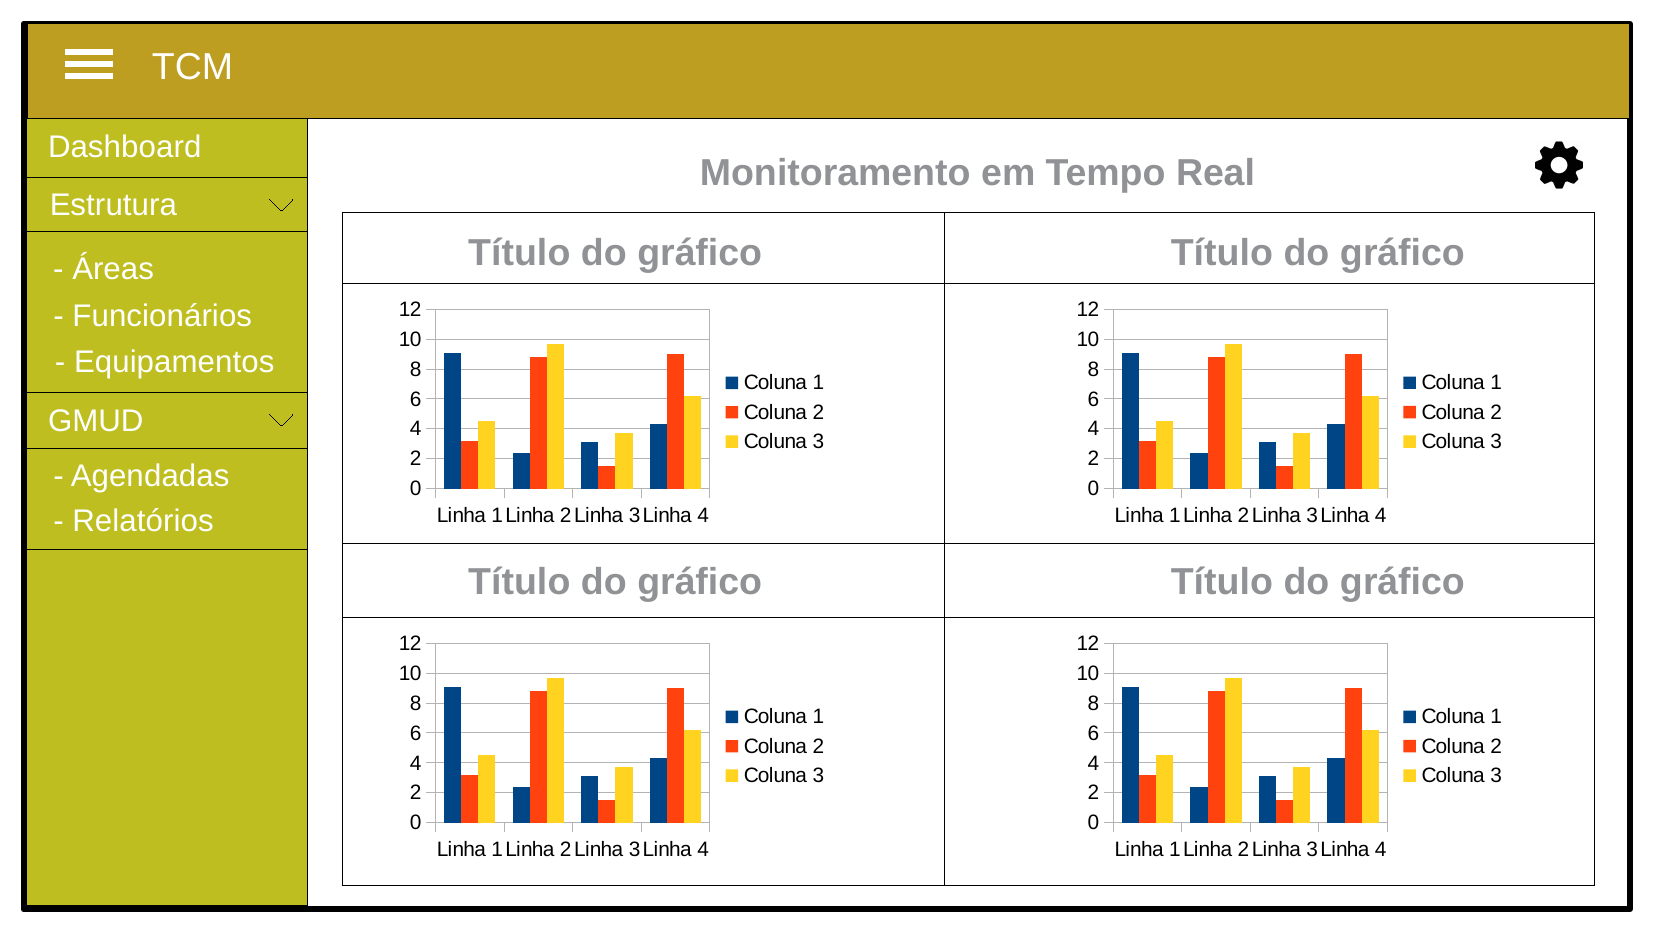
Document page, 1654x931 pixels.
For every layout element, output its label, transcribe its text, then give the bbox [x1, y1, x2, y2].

text_box Monitoramento em Tempo Real [685, 143, 1271, 201]
text_box Título do gráfico [453, 553, 778, 611]
text_box GMUD [33, 395, 159, 446]
text_box [26, 232, 308, 392]
text_box - Equipamentos [40, 336, 290, 387]
text_box [26, 550, 308, 906]
text_box Título do gráfico [453, 224, 778, 282]
picture [1535, 141, 1583, 189]
text_box Dashboard [33, 121, 217, 171]
text_box [26, 393, 308, 448]
chart [389, 292, 844, 532]
text_box [26, 23, 1630, 177]
text_box [26, 178, 308, 231]
chart [1067, 292, 1521, 532]
chart [1067, 626, 1521, 866]
text_box - Relatórios [38, 495, 237, 580]
text_box Estrutura [35, 179, 193, 229]
chart [389, 626, 844, 866]
text_box - Áreas [38, 243, 170, 290]
text_box [26, 449, 308, 549]
text_box - Funcionários [38, 290, 268, 341]
text_box - Agendadas [38, 450, 245, 501]
text_box Título do gráfico [1156, 553, 1481, 611]
text_box Título do gráfico [1156, 224, 1481, 282]
text_box TCM [137, 37, 249, 95]
